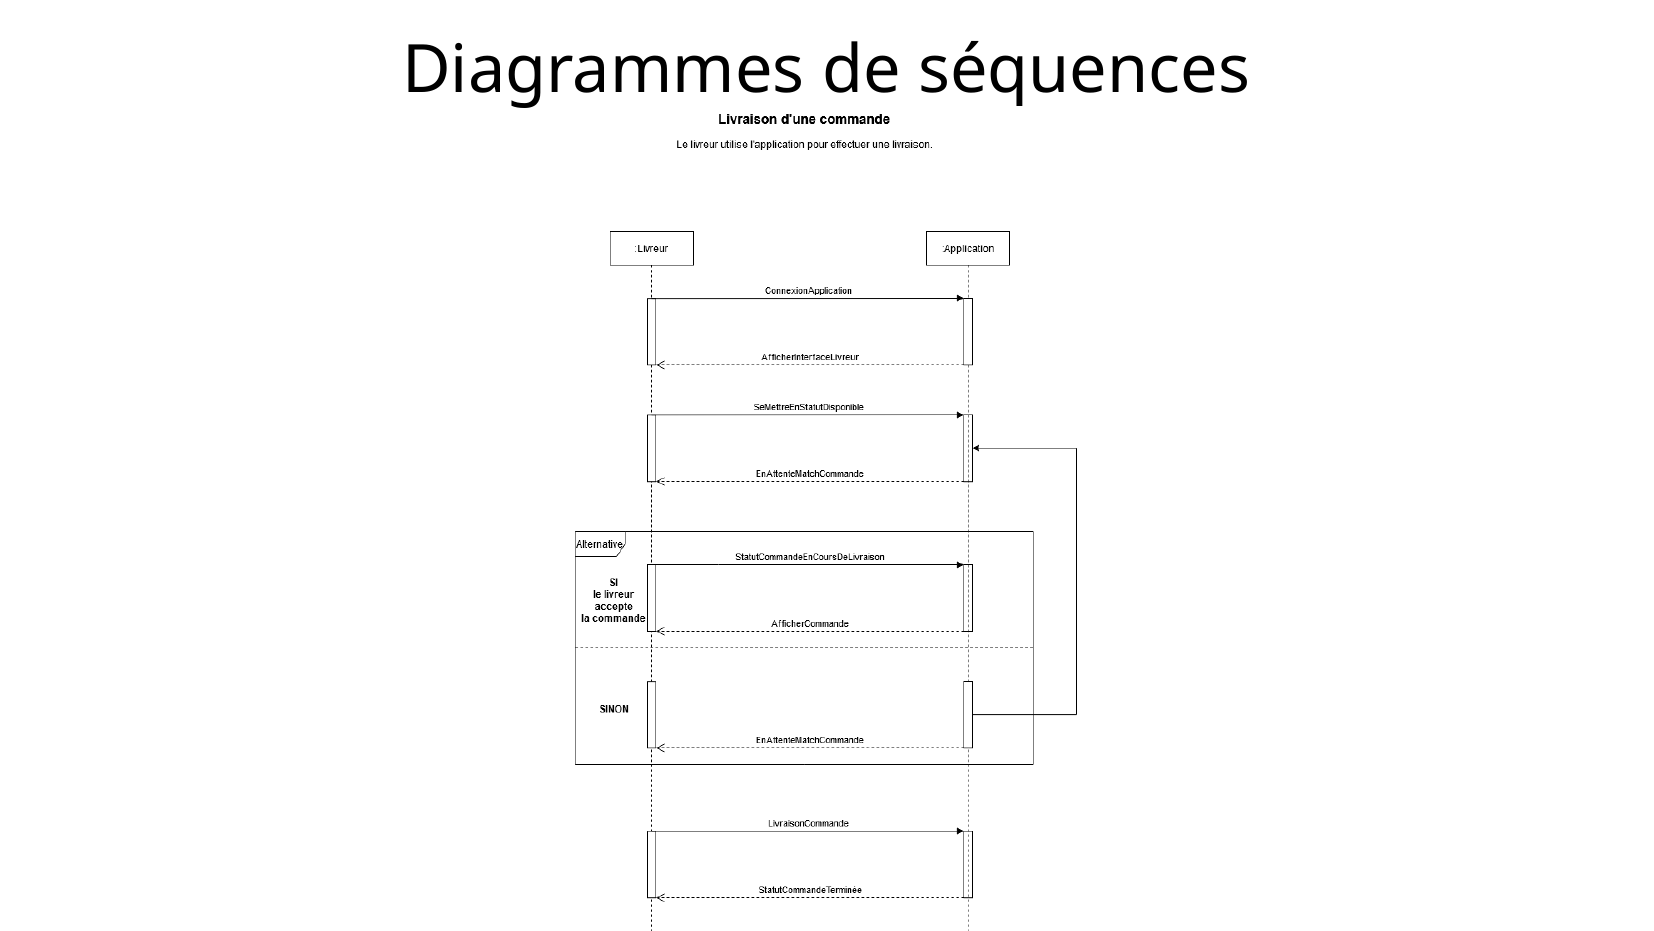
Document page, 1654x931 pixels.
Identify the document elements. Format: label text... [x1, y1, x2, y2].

picture [571, 106, 1083, 931]
title Diagrammes de séquences [389, 26, 1264, 108]
